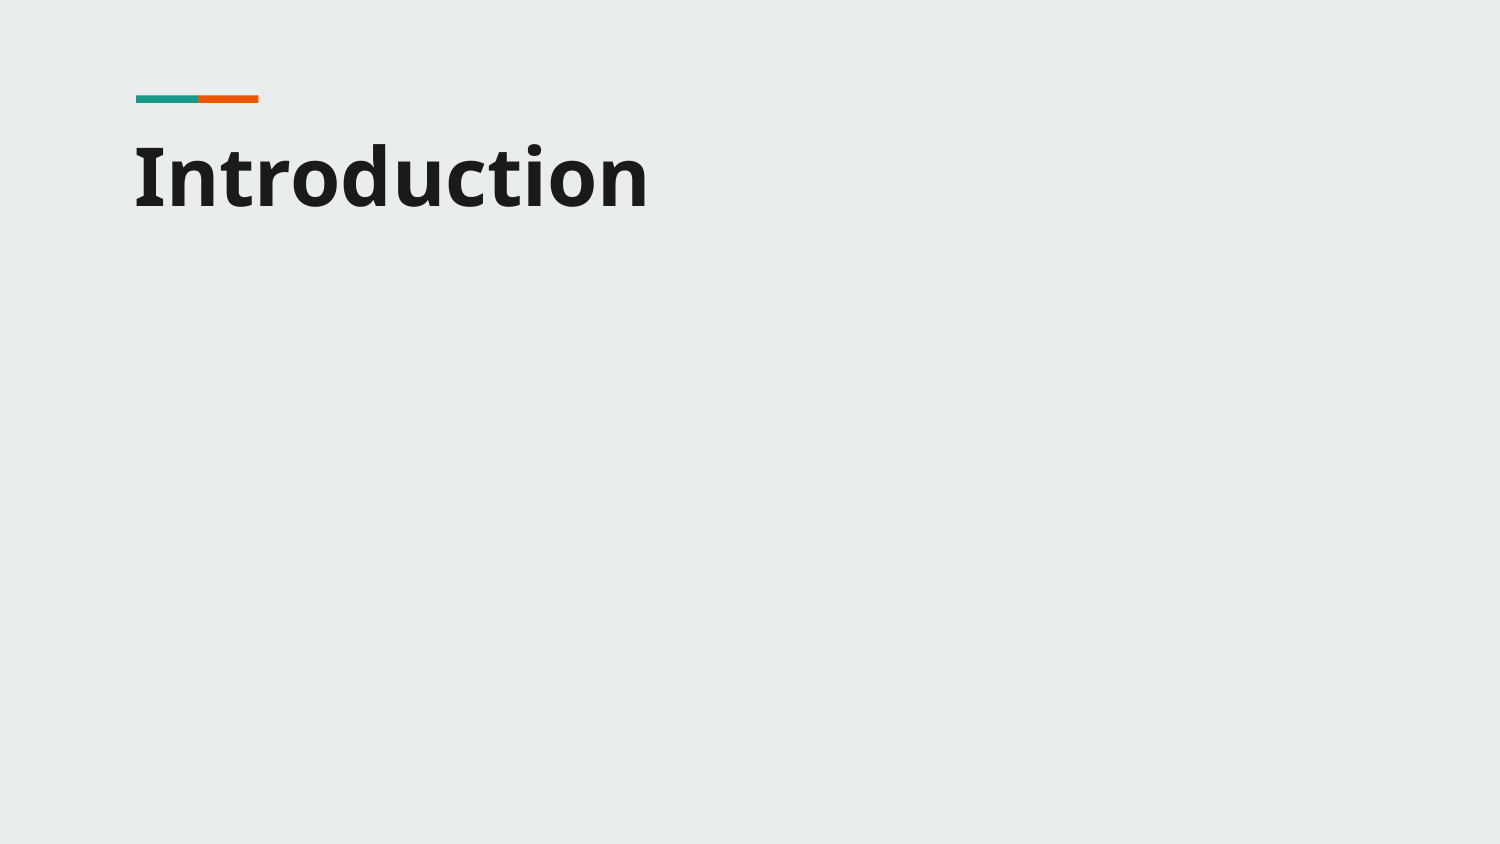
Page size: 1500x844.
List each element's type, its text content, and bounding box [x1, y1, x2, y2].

text_box Introduction [119, 104, 1381, 246]
